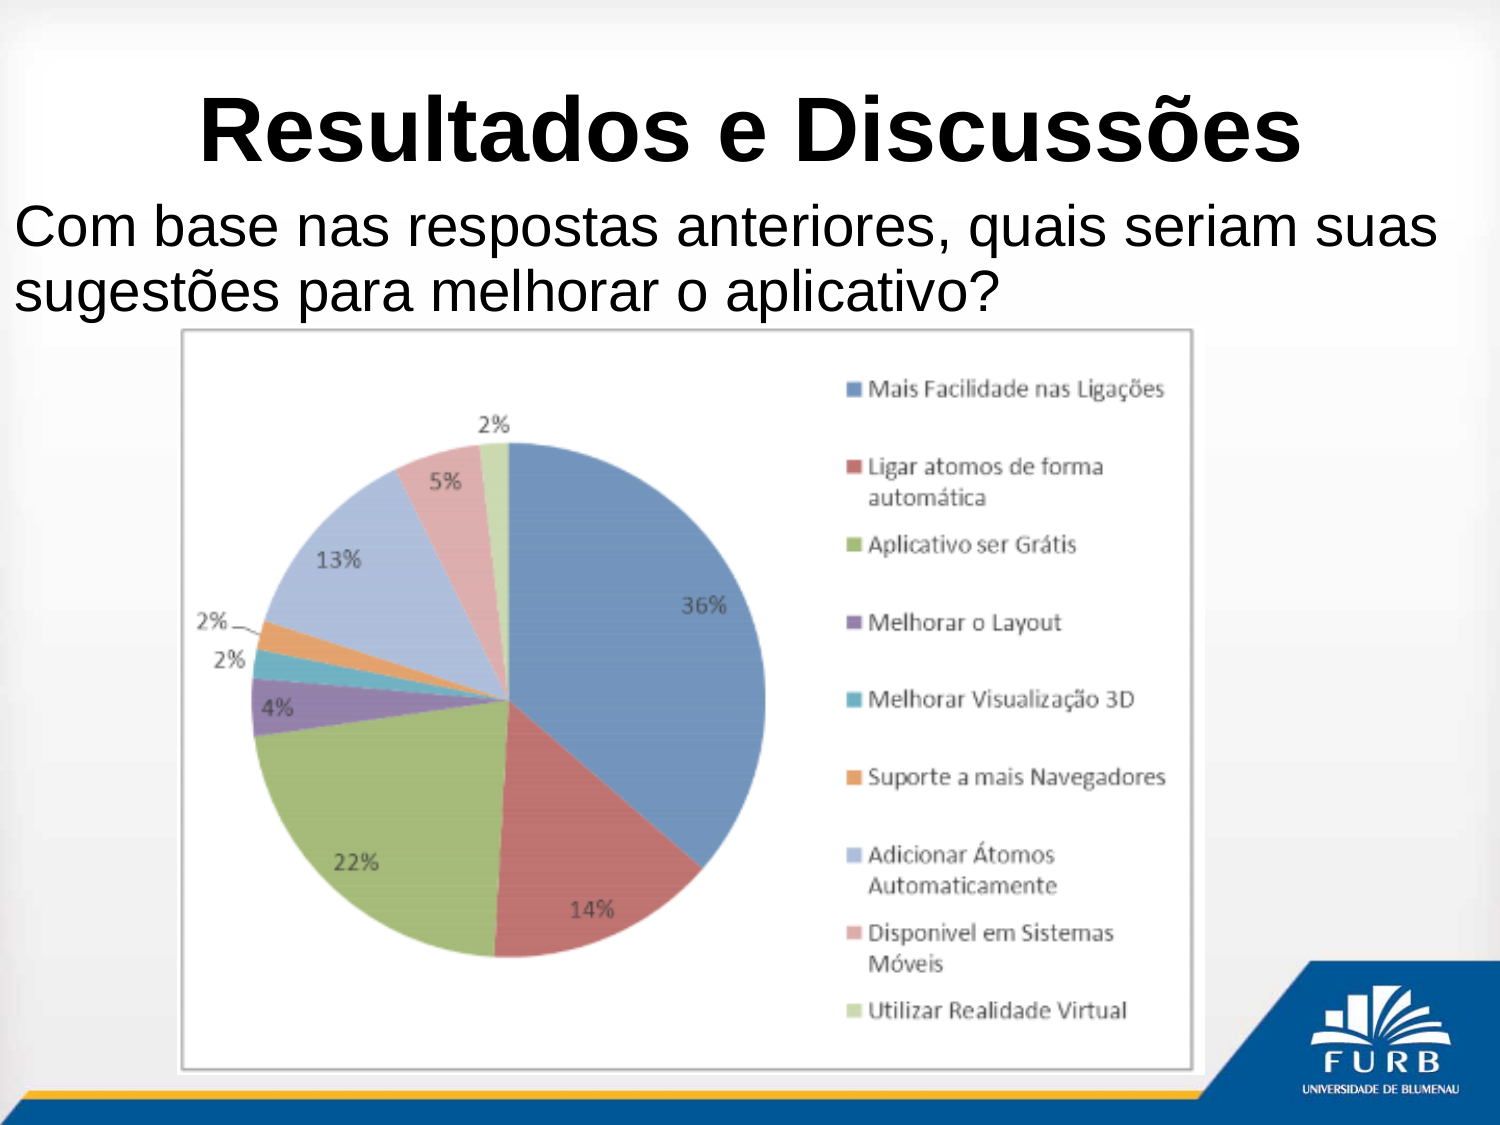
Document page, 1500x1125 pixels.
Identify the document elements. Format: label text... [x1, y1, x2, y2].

picture [0, 0, 1500, 185]
text_box Com base nas respostas anteriores, quais seriam suas sugestões para melhorar o aplicativo? [0, 185, 1500, 331]
picture [0, 331, 1500, 1125]
text_box Resultados e Discussões [76, 30, 1427, 185]
